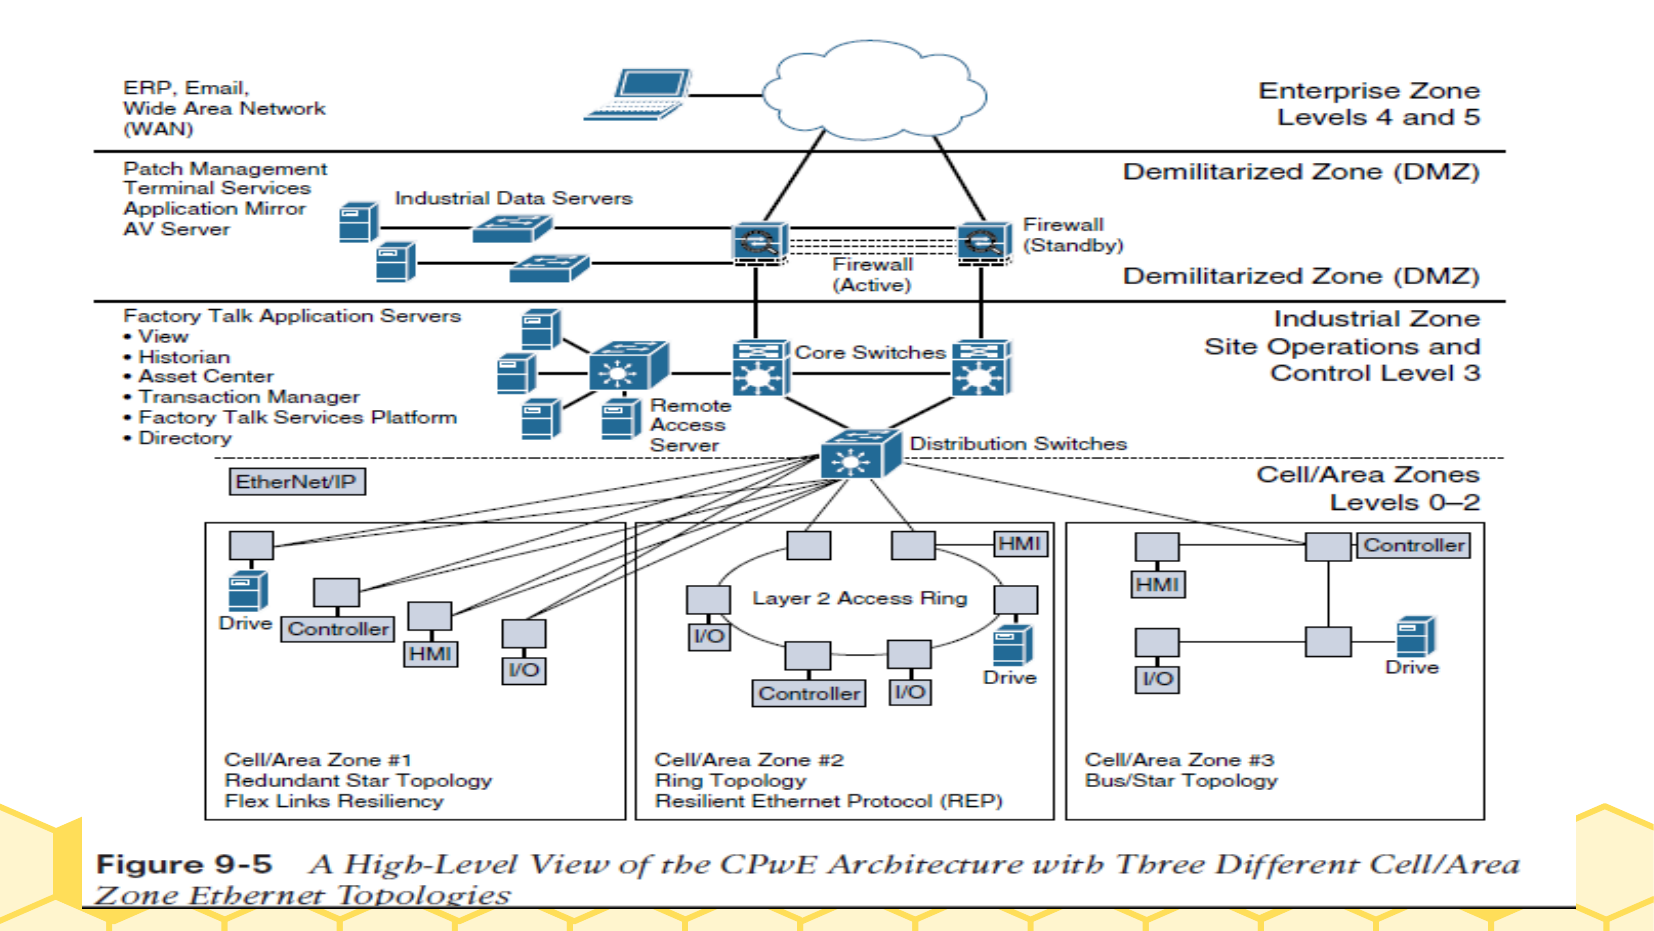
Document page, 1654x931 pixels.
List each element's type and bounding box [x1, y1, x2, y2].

picture [82, 37, 1576, 909]
